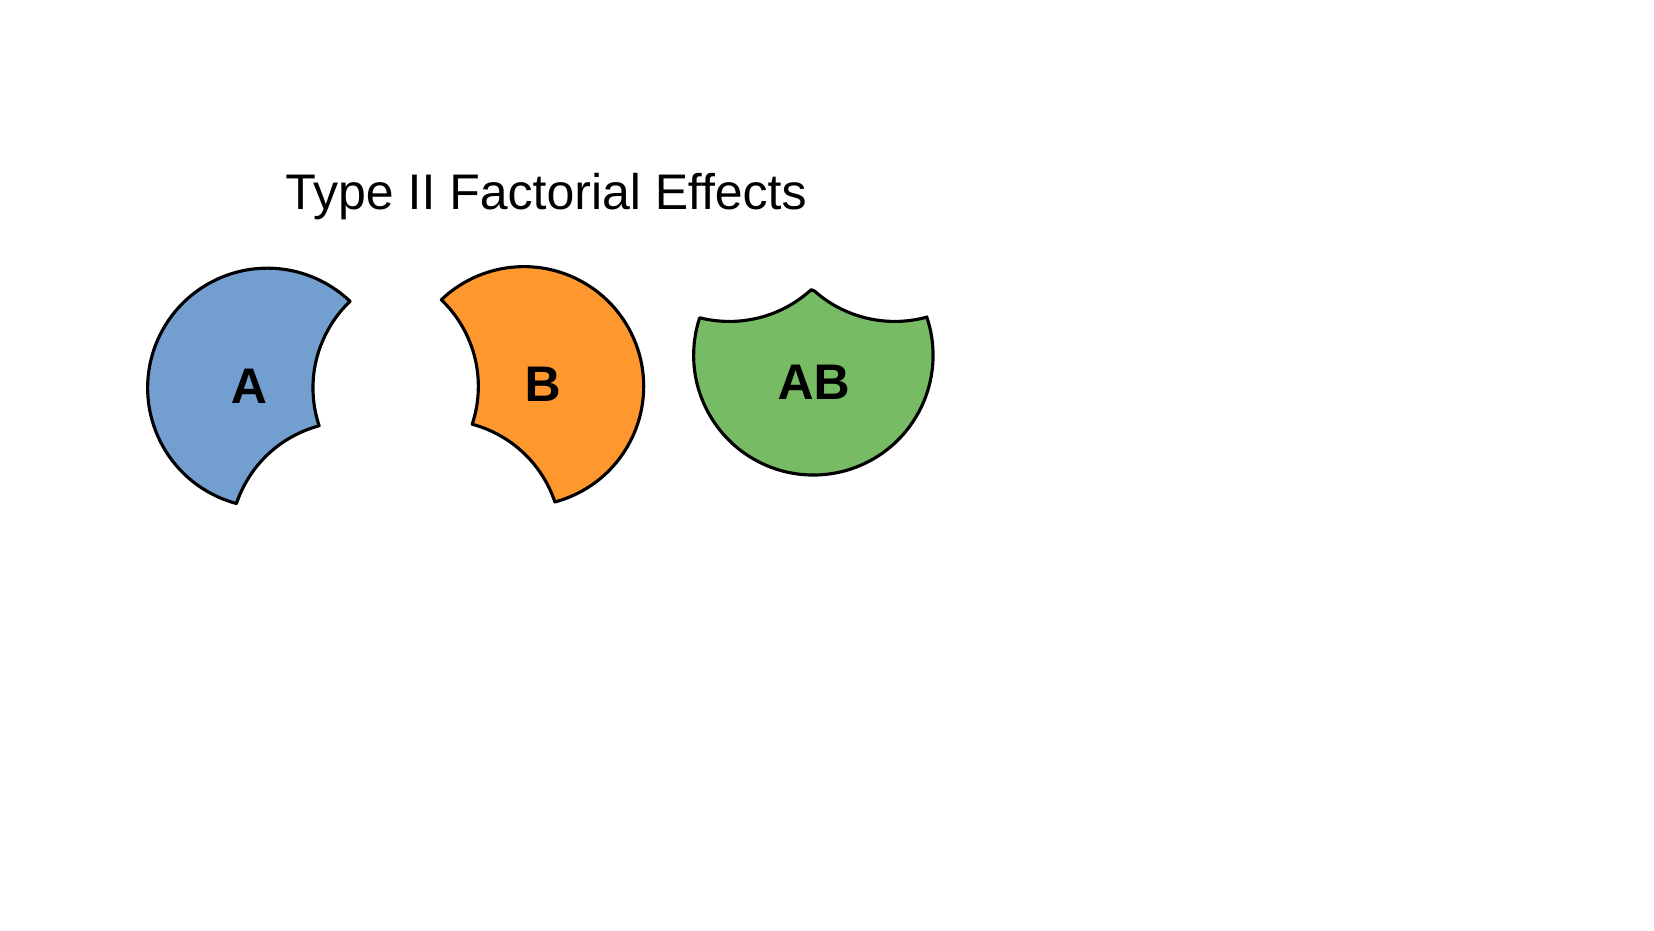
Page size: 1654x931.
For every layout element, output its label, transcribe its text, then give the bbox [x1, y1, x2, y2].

text_box AB [693, 289, 934, 476]
text_box A [147, 268, 351, 504]
text_box Type II Factorial Effects [147, 128, 945, 256]
text_box B [441, 266, 644, 502]
